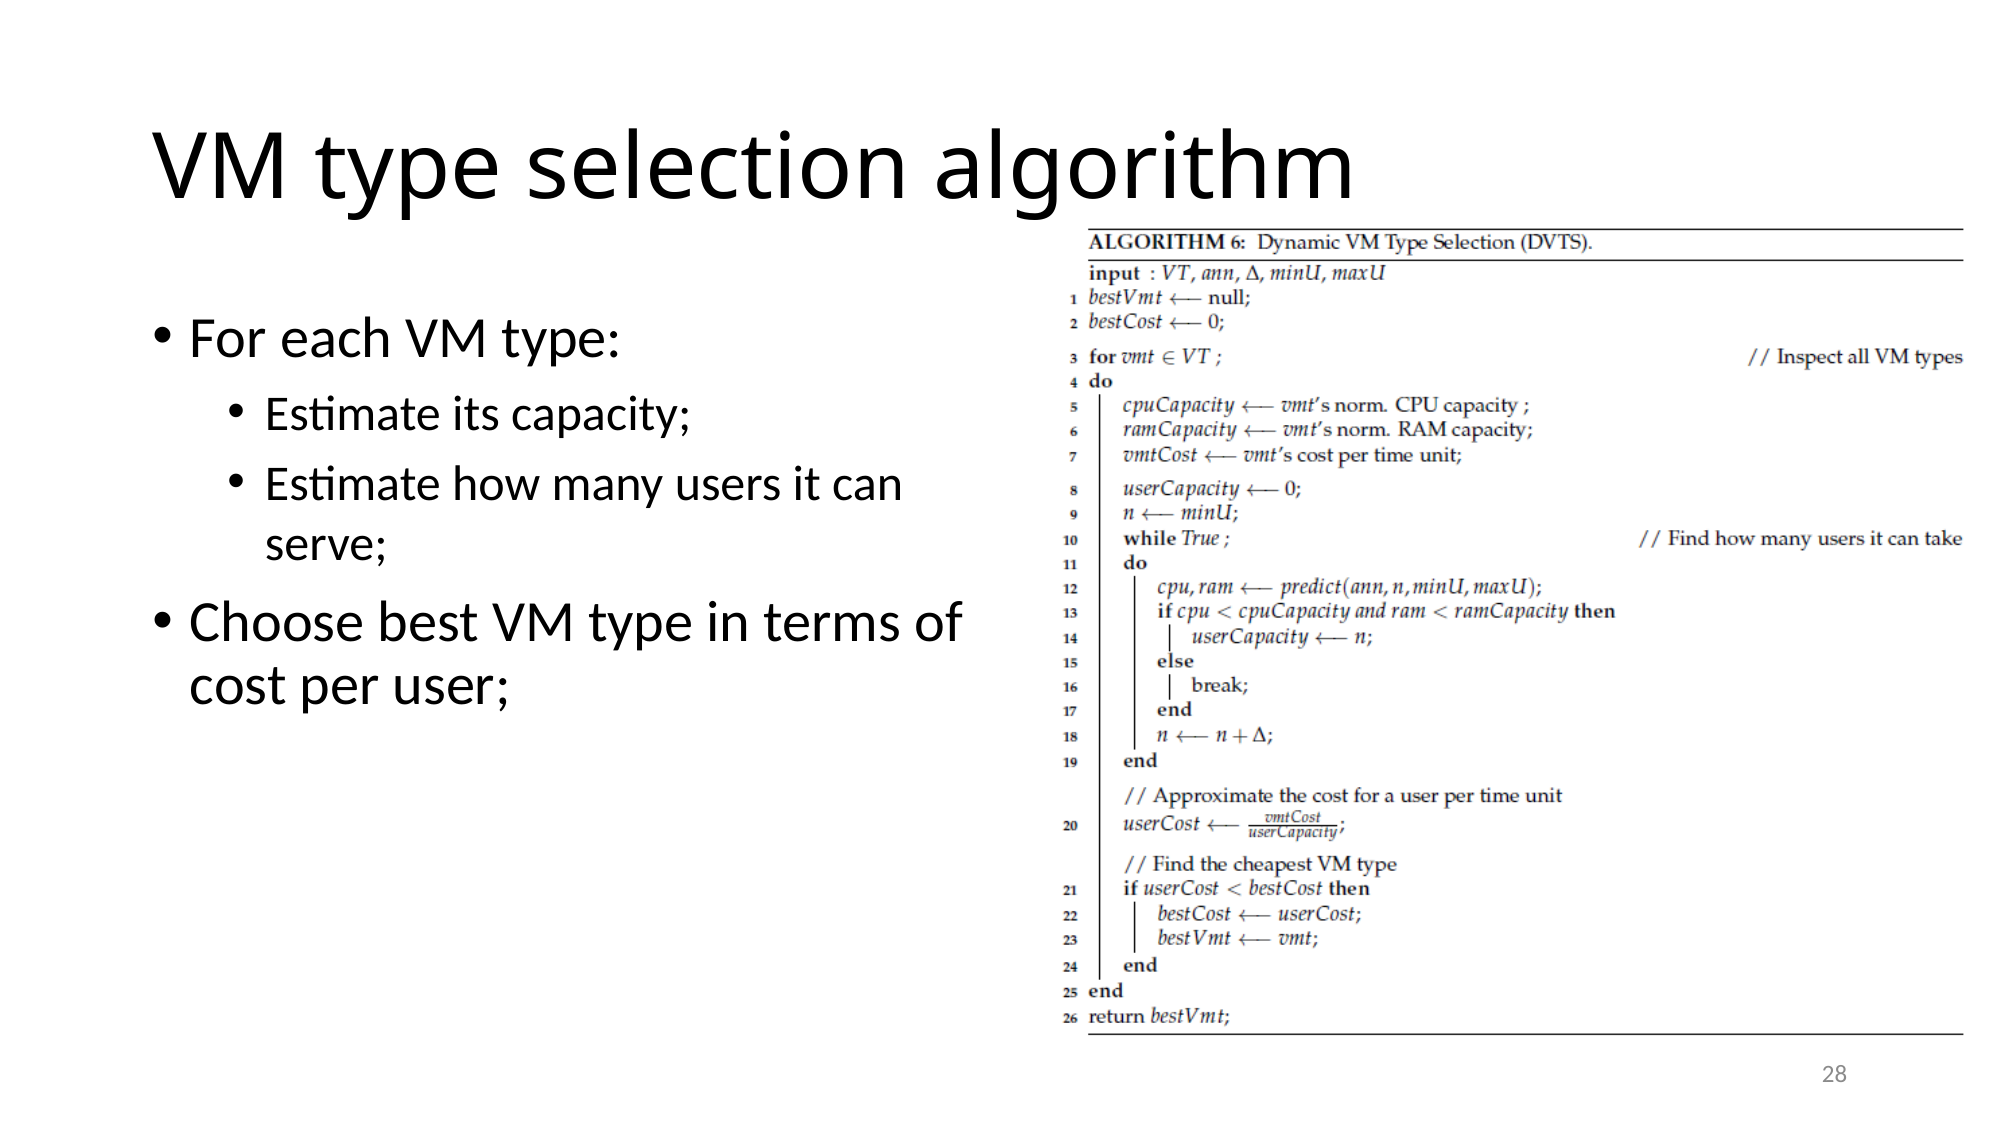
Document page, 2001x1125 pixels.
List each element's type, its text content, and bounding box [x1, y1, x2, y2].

slide_number <number> [1412, 1042, 1863, 1103]
list For each VM type: Estimate its capacity; Estimate how many users it can serve; Choose best VM type in terms of cost per user; [137, 299, 1043, 1014]
title VM type selection algorithm [137, 59, 1863, 278]
picture [1056, 210, 1977, 1058]
